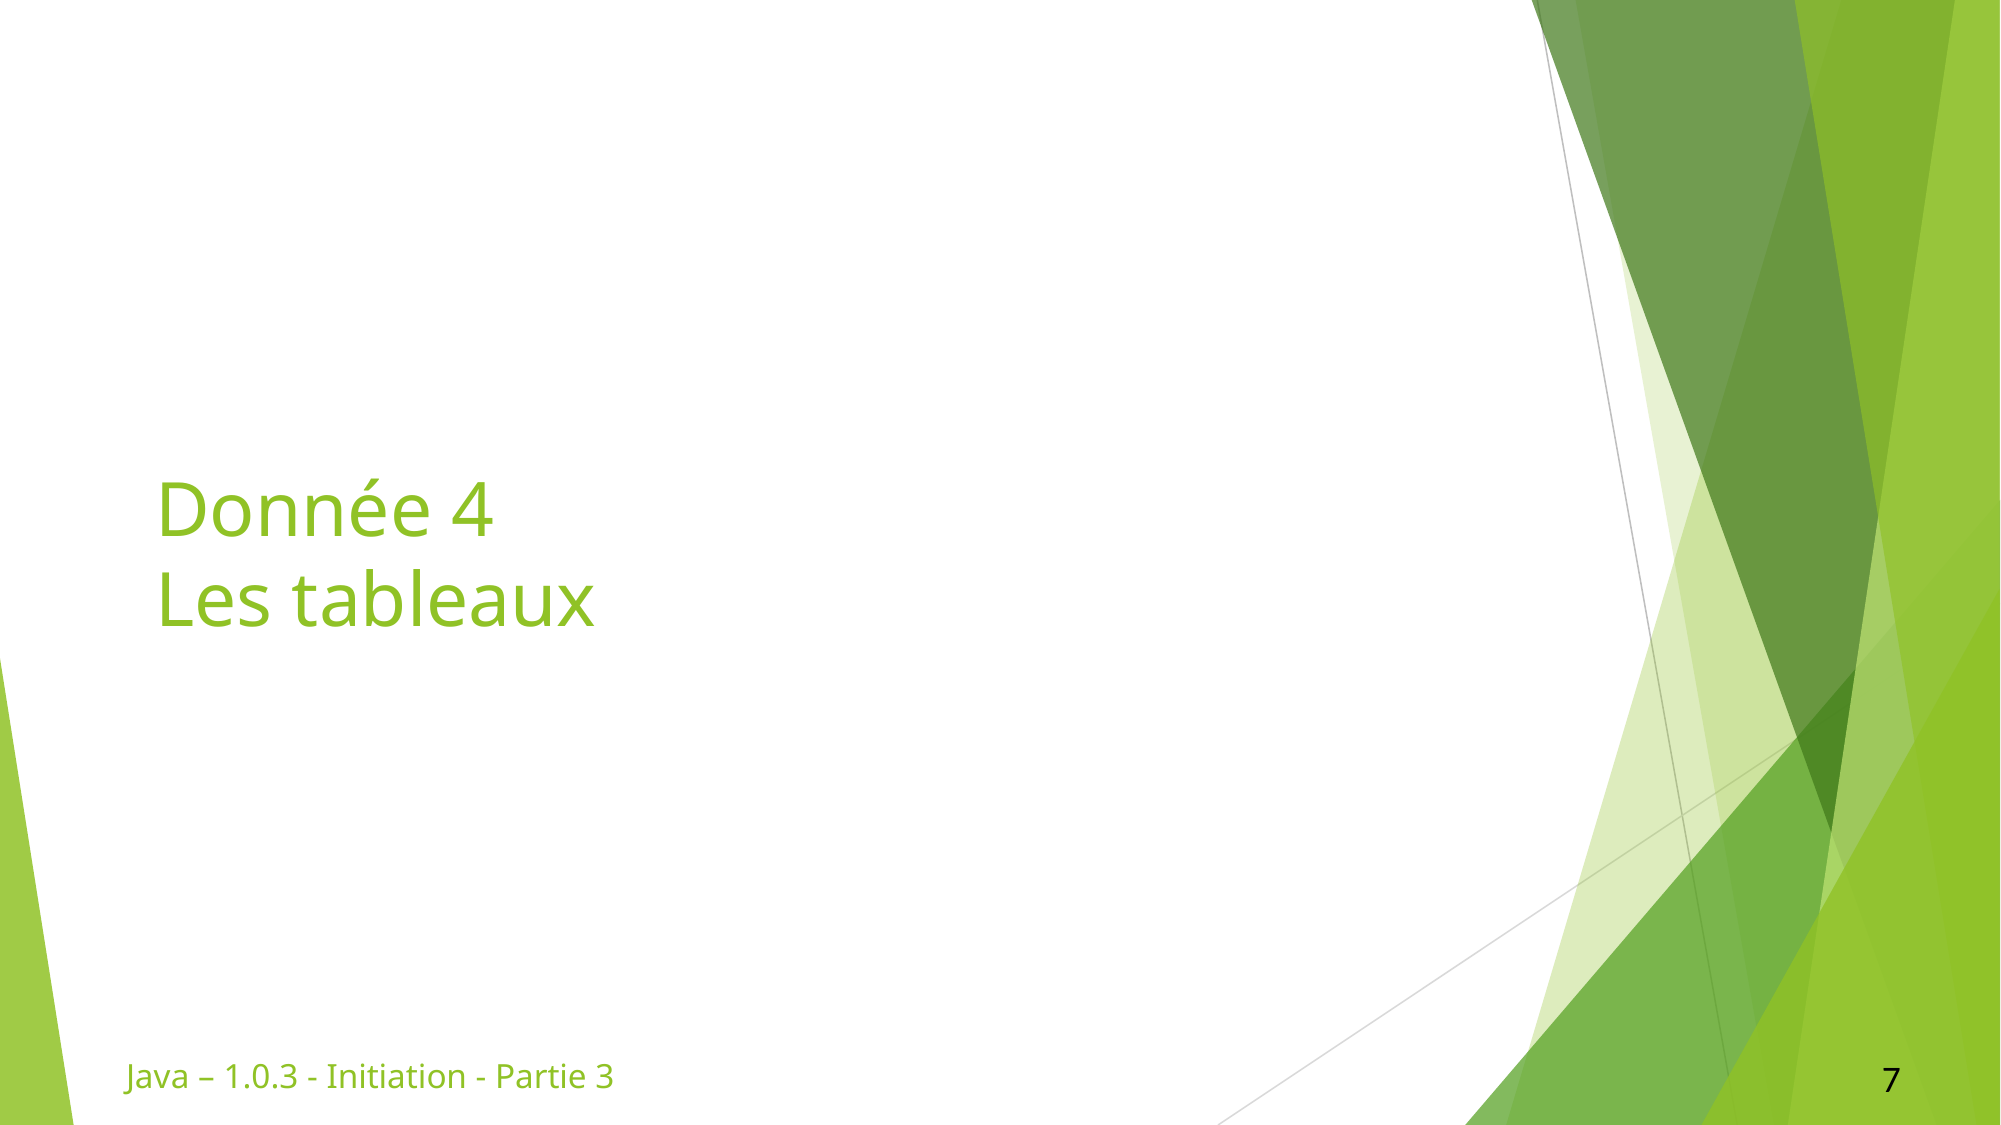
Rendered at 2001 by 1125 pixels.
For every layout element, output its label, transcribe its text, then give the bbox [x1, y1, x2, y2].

text_box Java – 1.0.3 - Initiation - Partie 3 [111, 1047, 1094, 1109]
title Donnée 4 Les tableaux [140, 454, 1551, 804]
text_box [1866, 1047, 1979, 1108]
